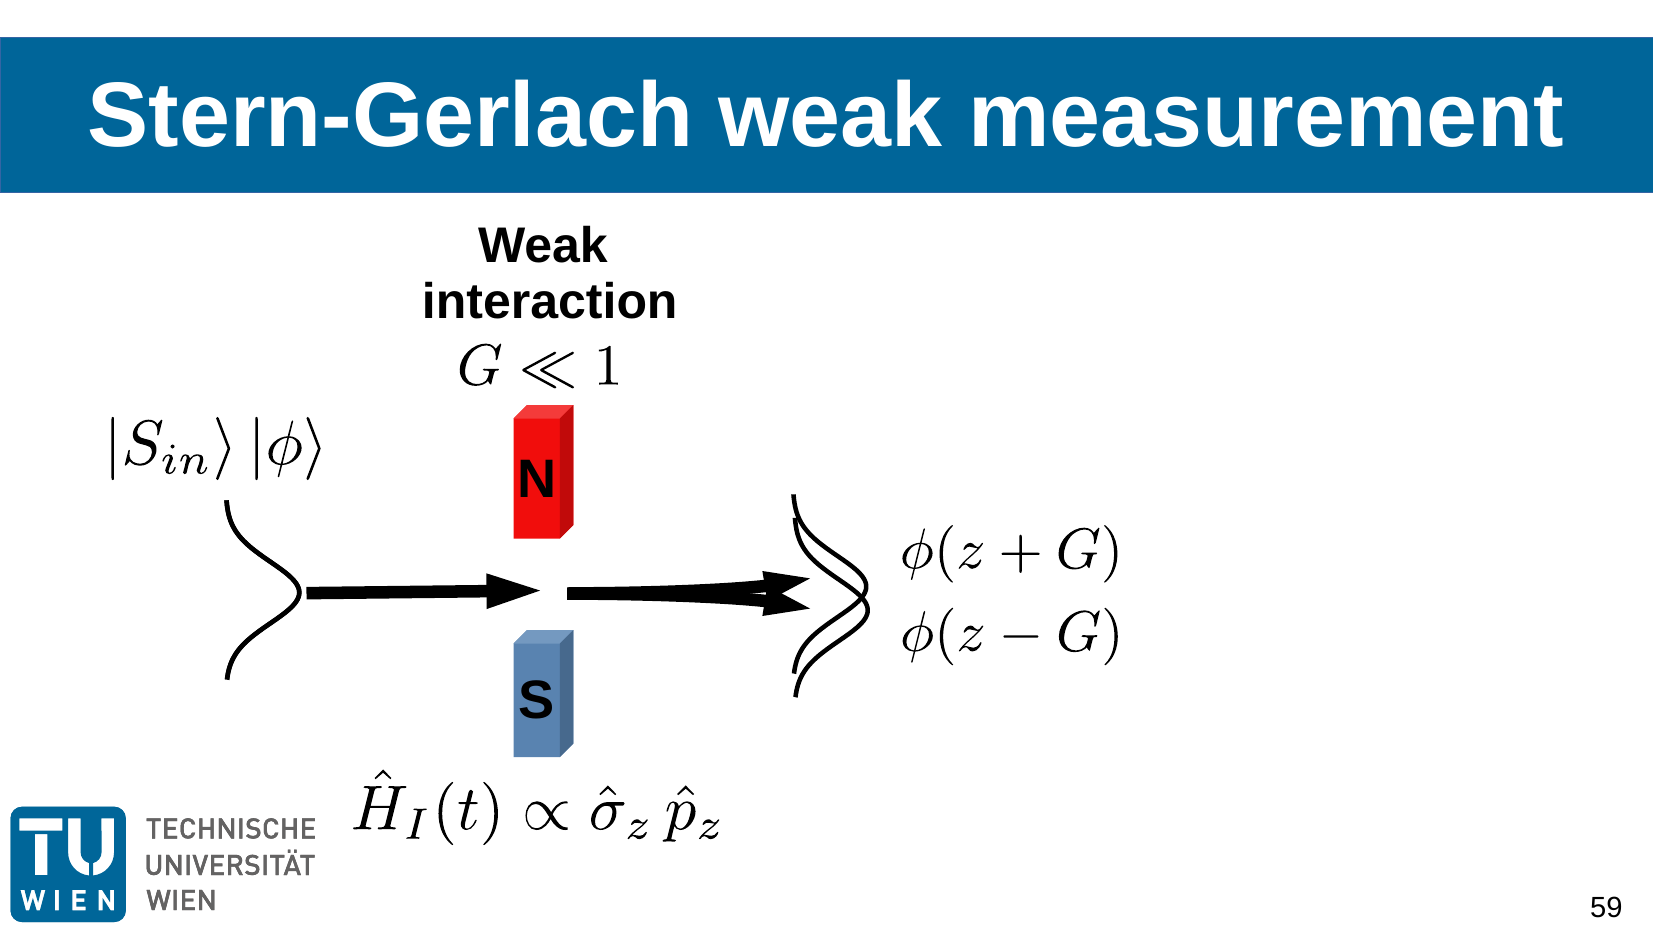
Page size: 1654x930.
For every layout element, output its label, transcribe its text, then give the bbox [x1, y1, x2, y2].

picture [76, 412, 346, 692]
text_box N [513, 419, 559, 539]
text_box S [513, 644, 559, 758]
picture [754, 484, 1130, 709]
title Stern-Gerlach weak measurement [0, 37, 1653, 193]
picture [458, 338, 624, 399]
text_box Quadratic equation [513, 405, 572, 419]
text_box Weak interaction [378, 210, 722, 337]
picture [342, 759, 733, 865]
text_box 2 solutions [513, 630, 572, 644]
